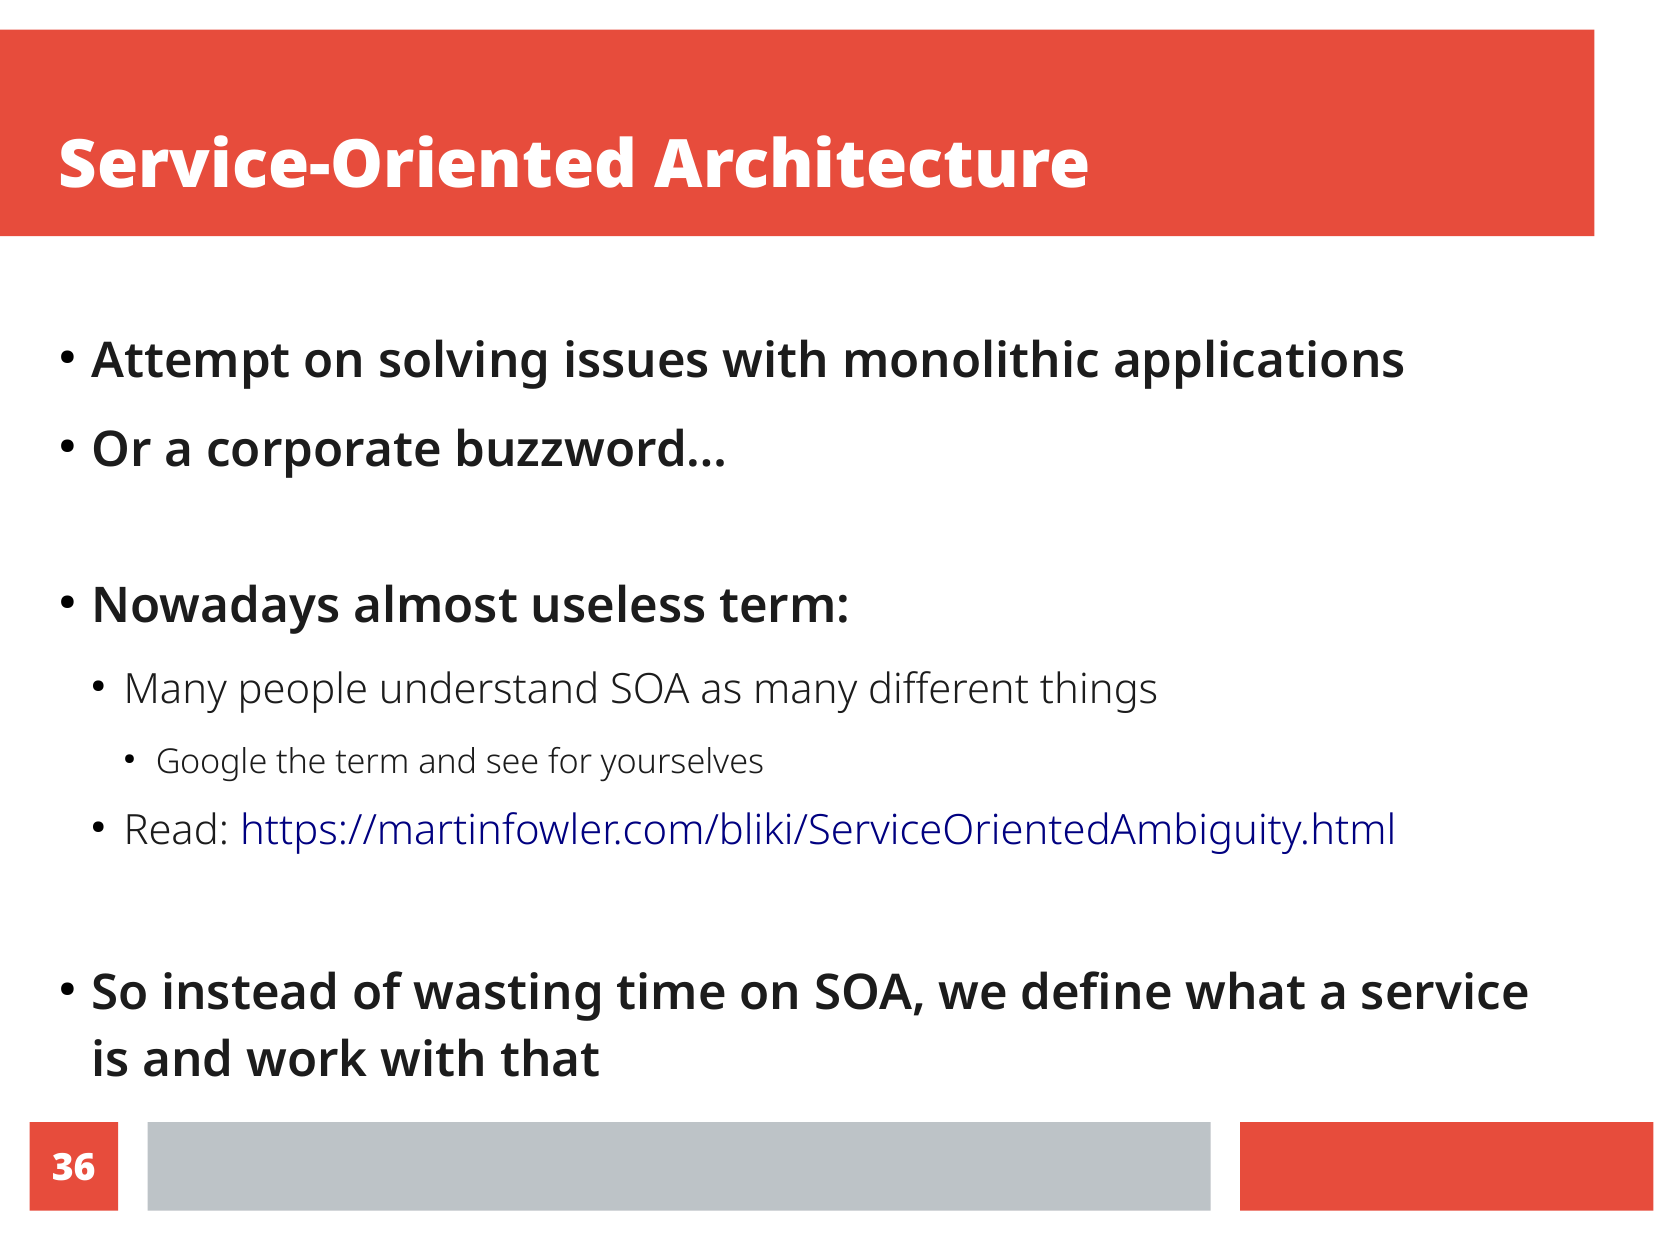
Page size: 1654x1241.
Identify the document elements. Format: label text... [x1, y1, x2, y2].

title Service-Oriented Architecture [59, 59, 1595, 207]
list Attempt on solving issues with monolithic applications Or a corporate buzzword… Nowadays almost useless term: Many people understand SOA as many different things Google the term and see for yourselves Read: https://martinfowler.com/bliki/ServiceOrientedAmbiguity.html So instead of wasting time on SOA, we define what a service is and work with that [59, 324, 1565, 1093]
